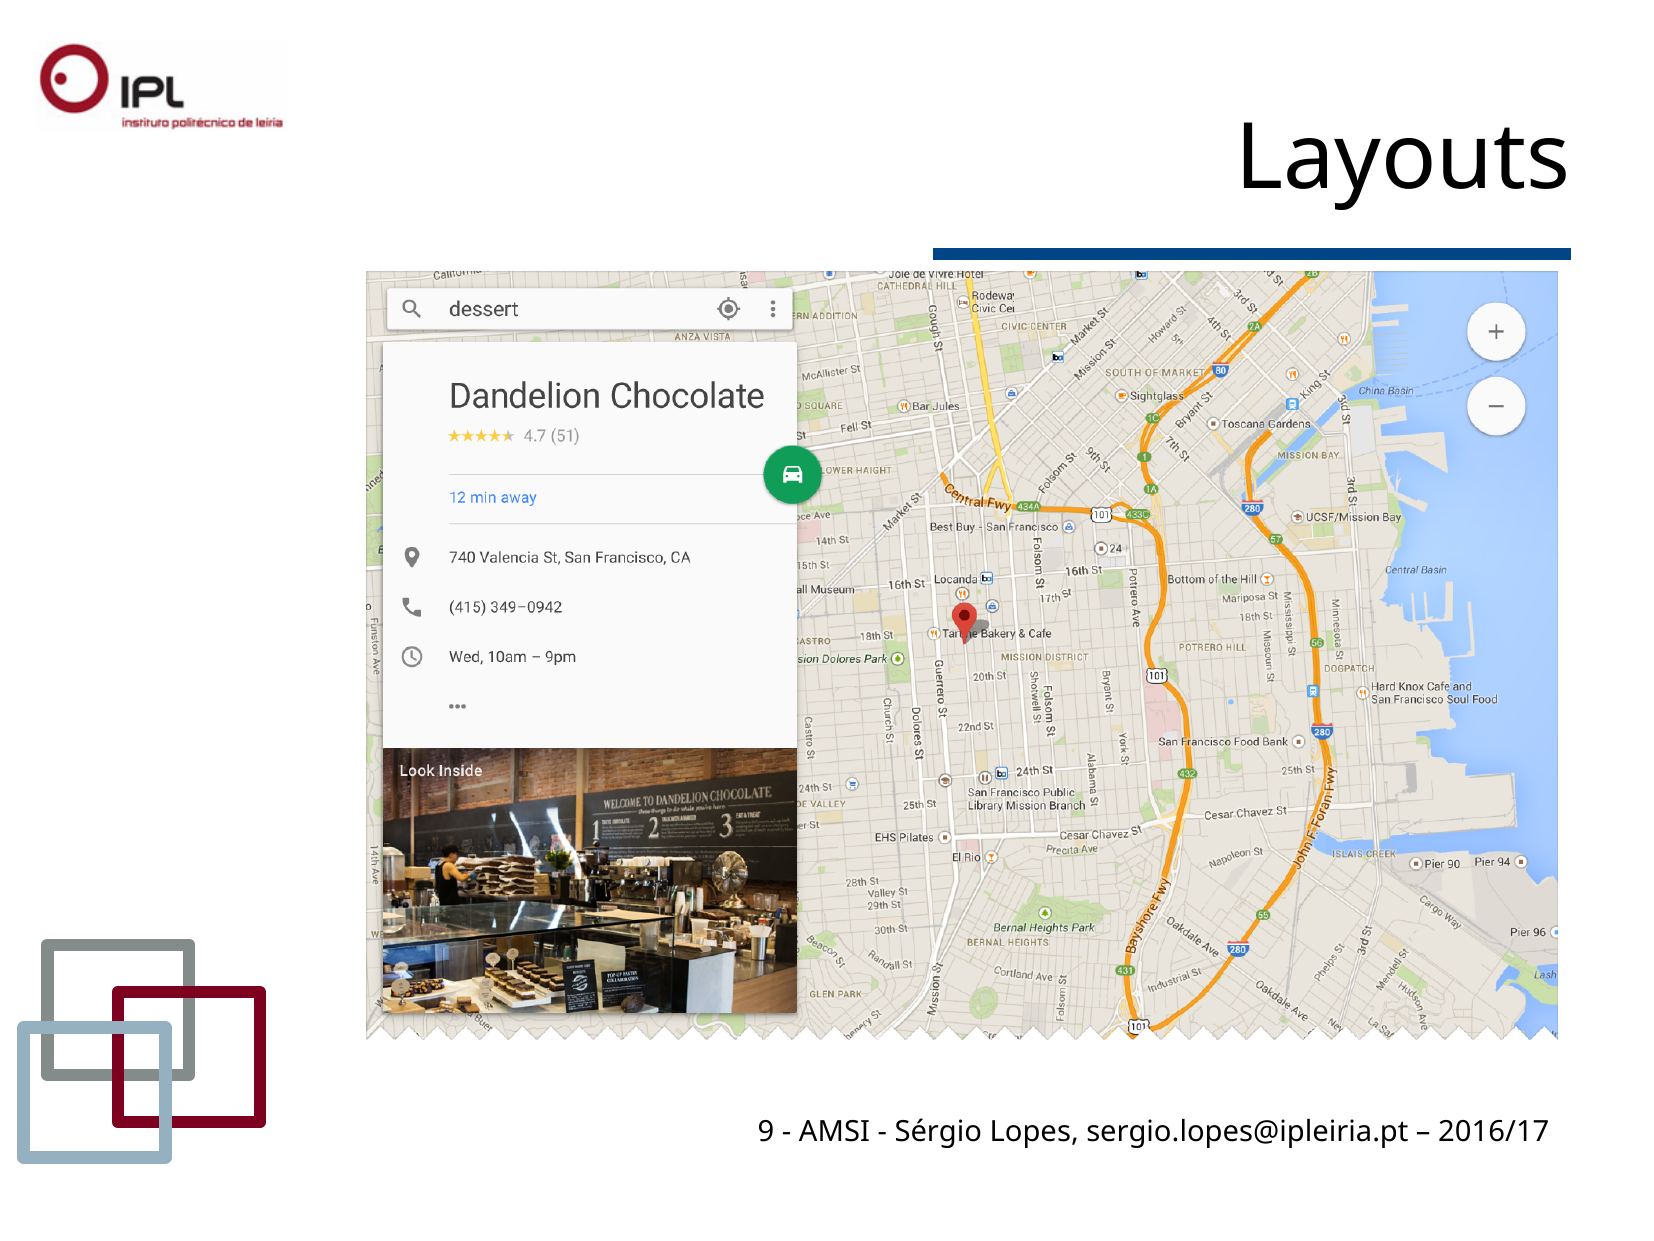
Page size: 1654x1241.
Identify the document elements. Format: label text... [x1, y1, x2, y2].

text_box 9 - AMSI - Sérgio Lopes, sergio.lopes@ipleiria.pt – 2016/17 [242, 1103, 1565, 1158]
picture [35, 41, 291, 133]
title Layouts [82, 49, 1571, 257]
picture [366, 271, 1558, 1040]
